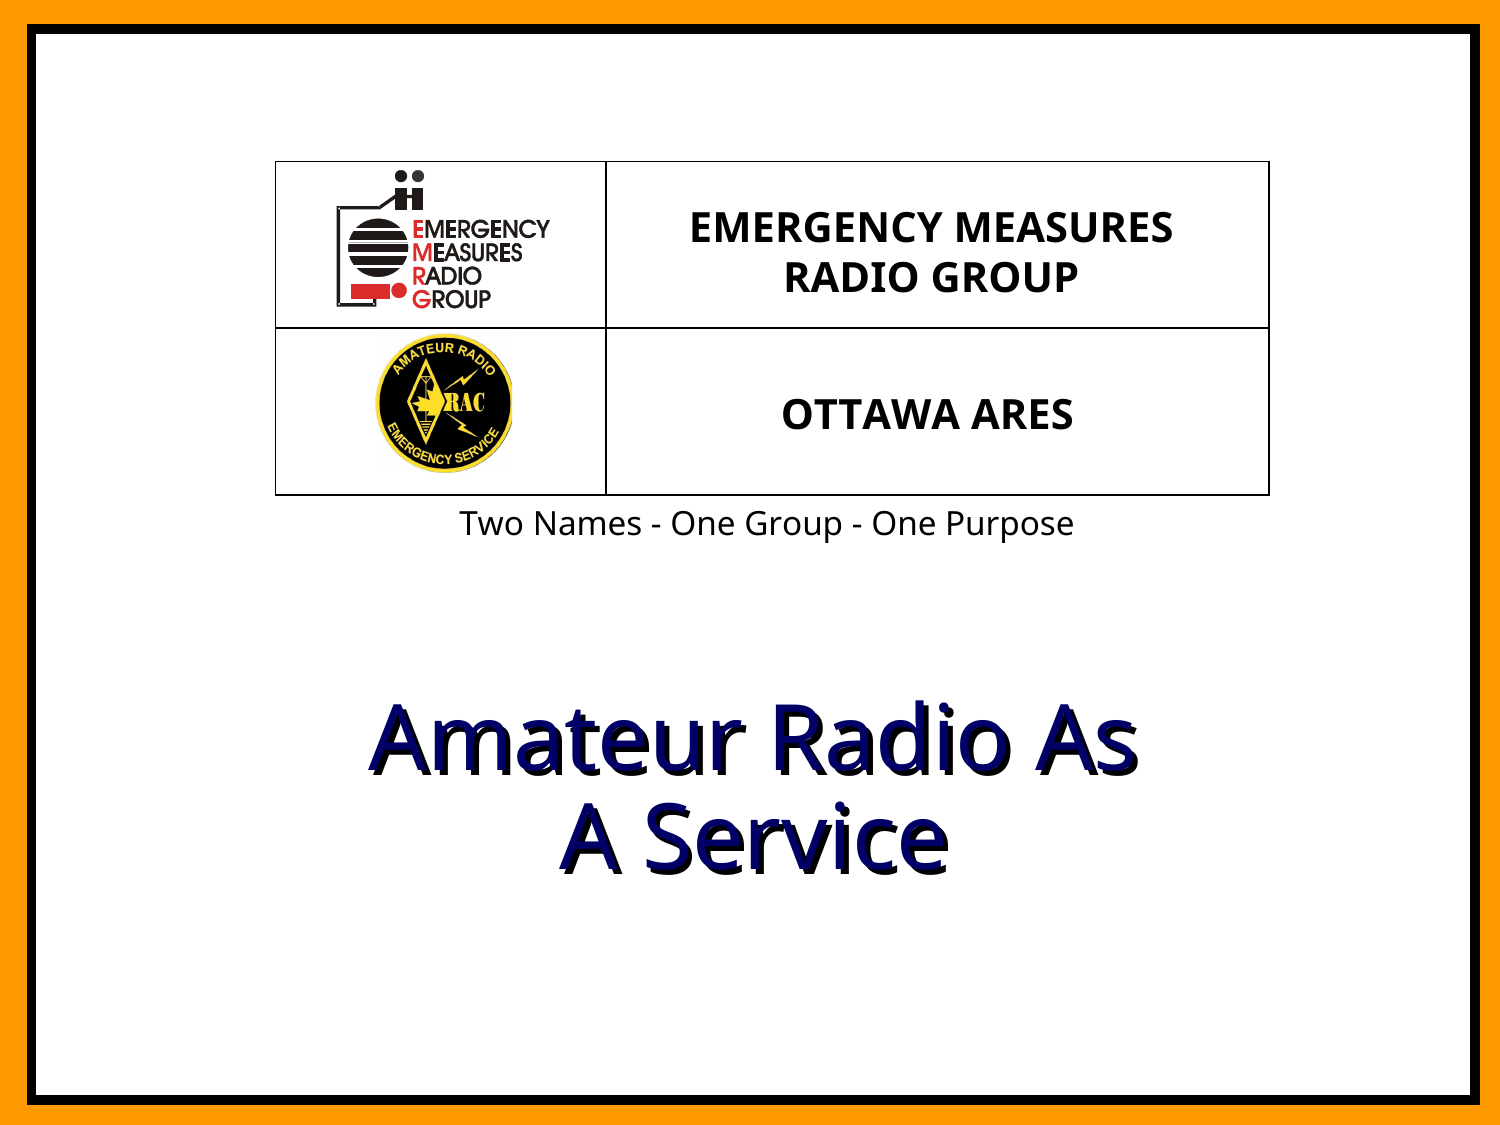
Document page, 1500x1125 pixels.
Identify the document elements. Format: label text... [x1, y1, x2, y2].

picture [336, 170, 550, 309]
text_box Amateur Radio As A Service [336, 684, 1171, 898]
chart [375, 333, 513, 473]
text_box EMERGENCY MEASURES RADIO GROUP [637, 193, 1226, 309]
text_box Two Names - One Group - One Purpose [444, 494, 1091, 551]
text_box OTTAWA ARES [766, 380, 1089, 446]
text_box [0, 0, 1500, 1125]
